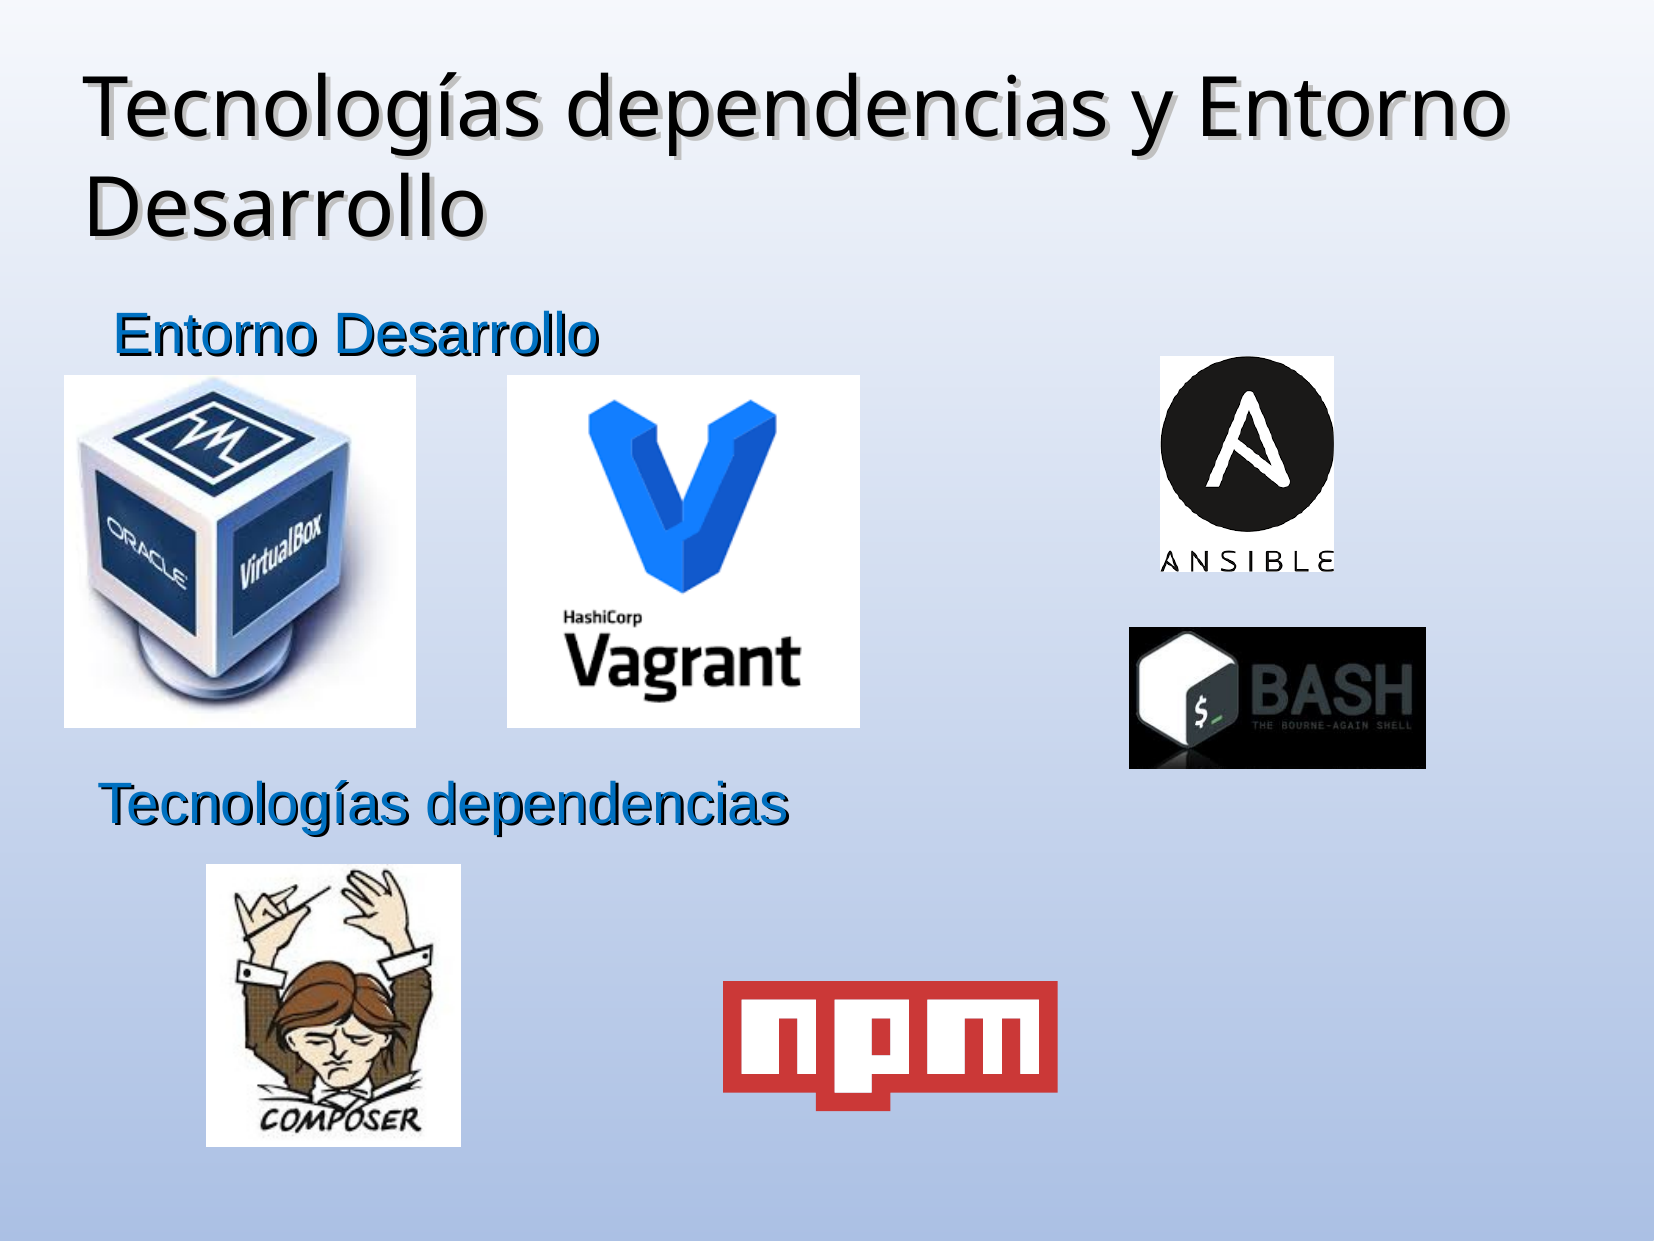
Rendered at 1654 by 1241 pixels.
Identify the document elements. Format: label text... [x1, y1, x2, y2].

picture [1129, 627, 1426, 769]
picture [507, 376, 860, 728]
picture [64, 376, 416, 728]
text_box Tecnologías dependencias [82, 762, 810, 846]
title Tecnologías dependencias y Entorno Desarrollo [82, 51, 1571, 254]
picture [722, 980, 1058, 1112]
picture [206, 864, 461, 1147]
picture [1160, 356, 1334, 572]
text_box Entorno Desarrollo [97, 293, 619, 377]
